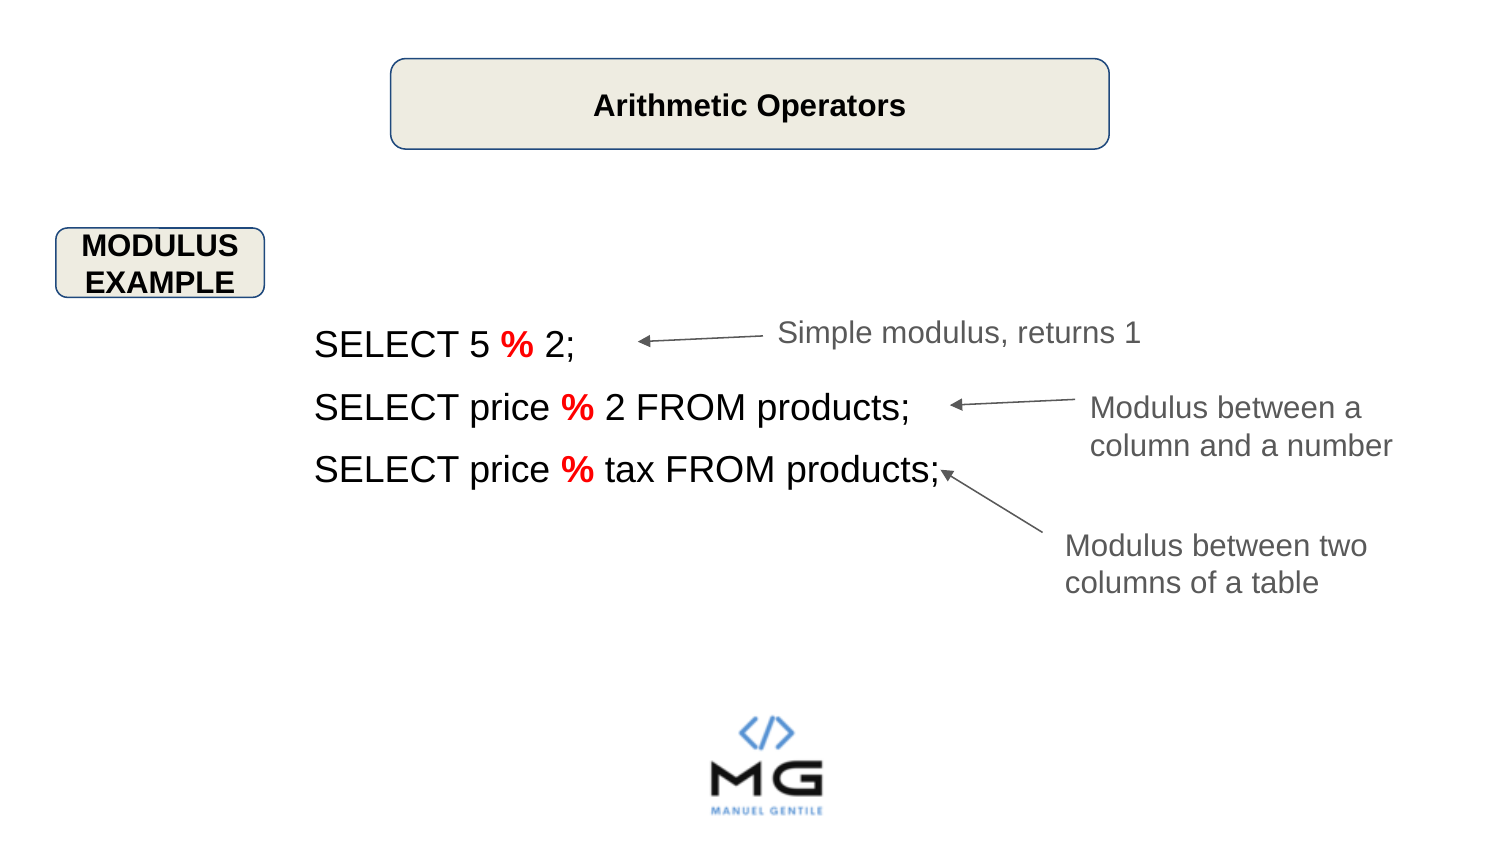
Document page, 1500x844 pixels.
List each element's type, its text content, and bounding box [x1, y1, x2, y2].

text_box MODULUS EXAMPLE [55, 227, 265, 298]
text_box Modulus between two columns of a table [1049, 509, 1473, 601]
text_box Modulus between a column and a number [1074, 372, 1473, 463]
text_box Simple modulus, returns 1 [762, 297, 1160, 341]
text_box Arithmetic Operators [390, 58, 1110, 150]
text_box SELECT price % tax FROM products; [298, 430, 1066, 500]
picture [688, 687, 846, 844]
text_box SELECT 5 % 2; [298, 305, 1066, 367]
text_box SELECT price % 2 FROM products; [298, 367, 1066, 430]
